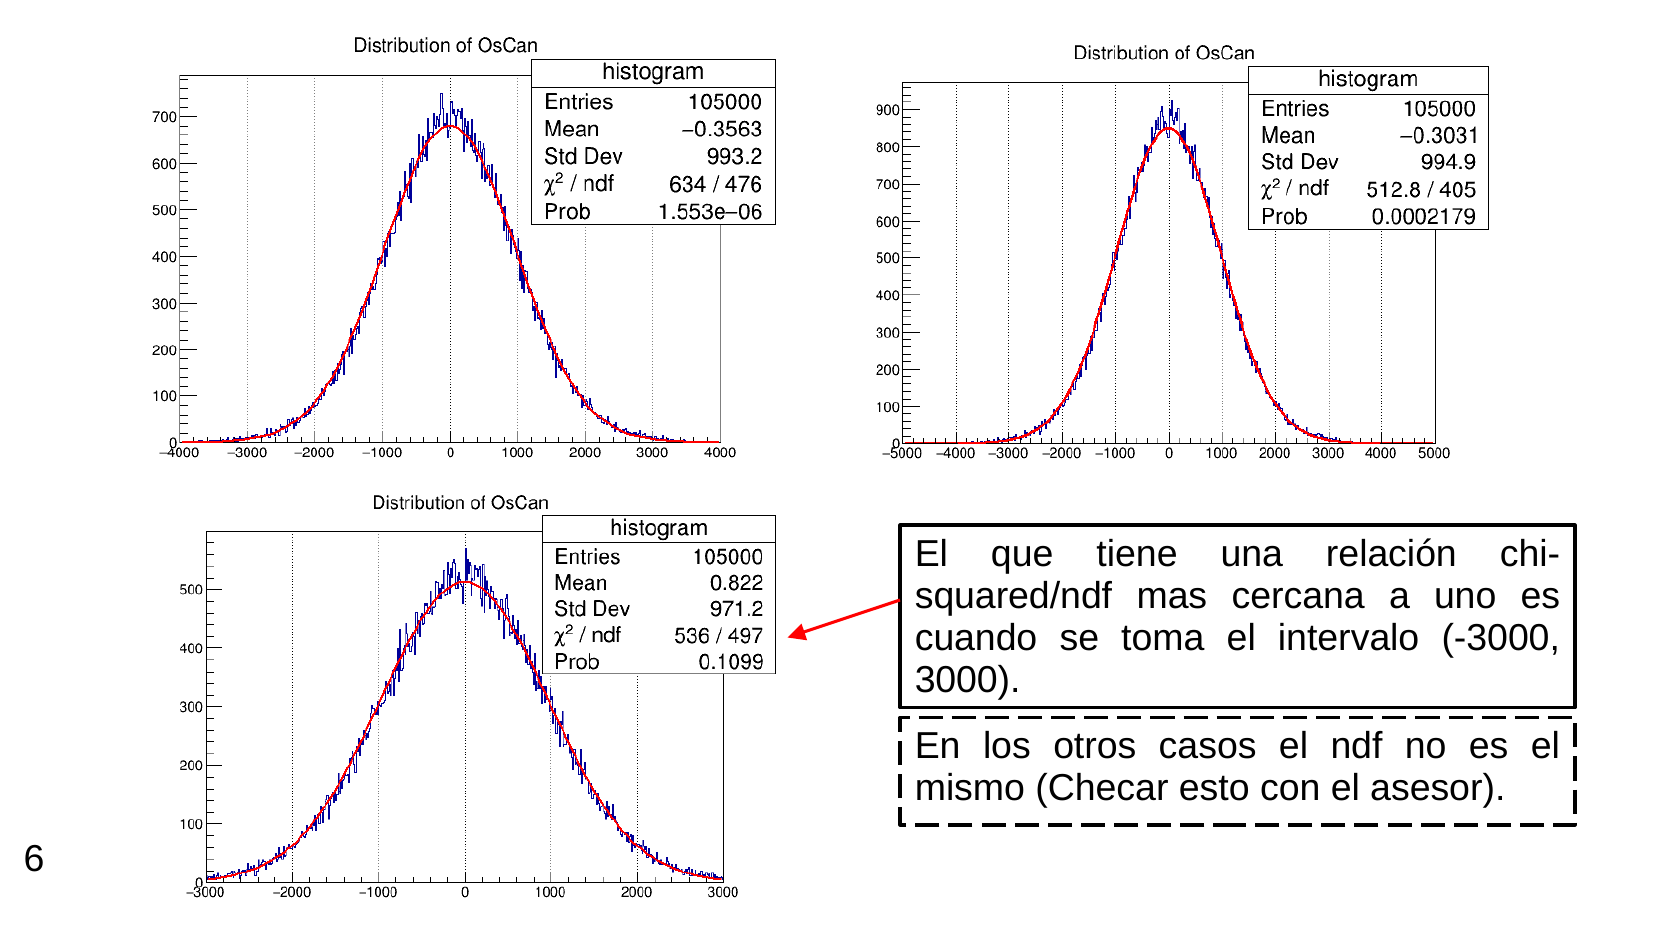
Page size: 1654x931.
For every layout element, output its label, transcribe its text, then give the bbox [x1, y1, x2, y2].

text_box En los otros casos el ndf no es el mismo (Checar esto con el asesor). [900, 717, 1576, 826]
picture [112, 29, 788, 926]
picture [836, 37, 1501, 488]
text_box El que tiene una relación chi-squared/ndf mas cercana a uno es cuando se toma el intervalo (-3000, 3000). [900, 525, 1576, 708]
text_box <number> [8, 829, 141, 901]
